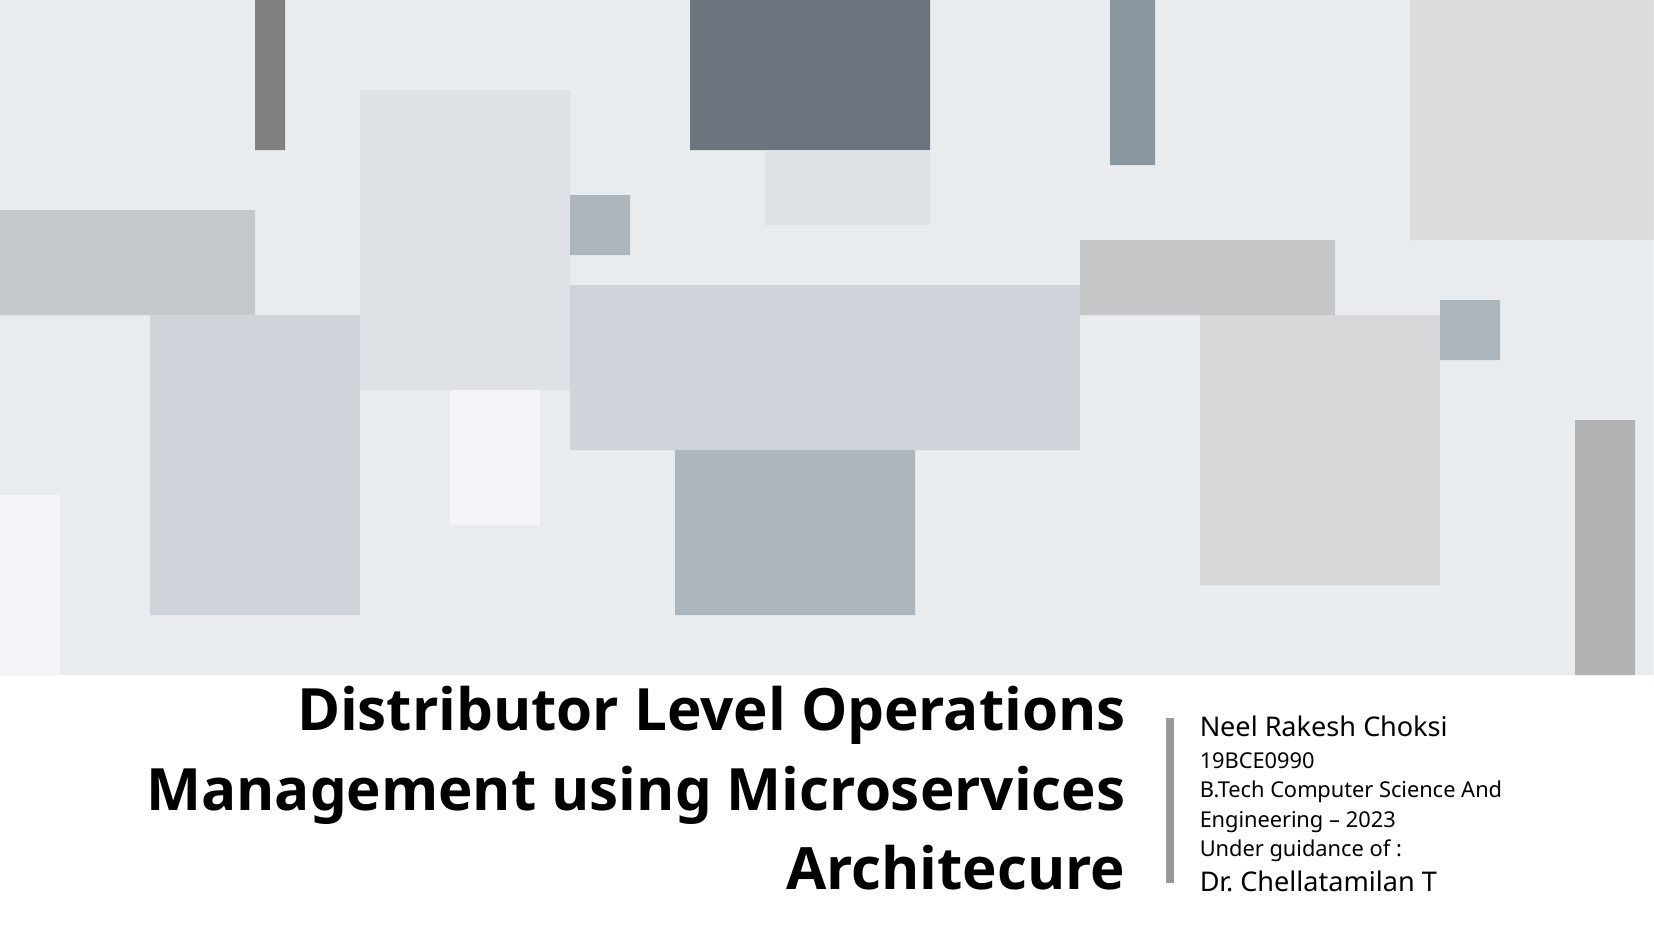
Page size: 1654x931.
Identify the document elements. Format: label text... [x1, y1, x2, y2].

text_box Neel Rakesh Choksi 19BCE0990 B.Tech Computer Science And Engineering – 2023 Under guidance of : Dr. Chellatamilan T [1185, 700, 1576, 908]
text_box Distributor Level Operations Management using Microservices Architecure [0, 661, 1141, 931]
